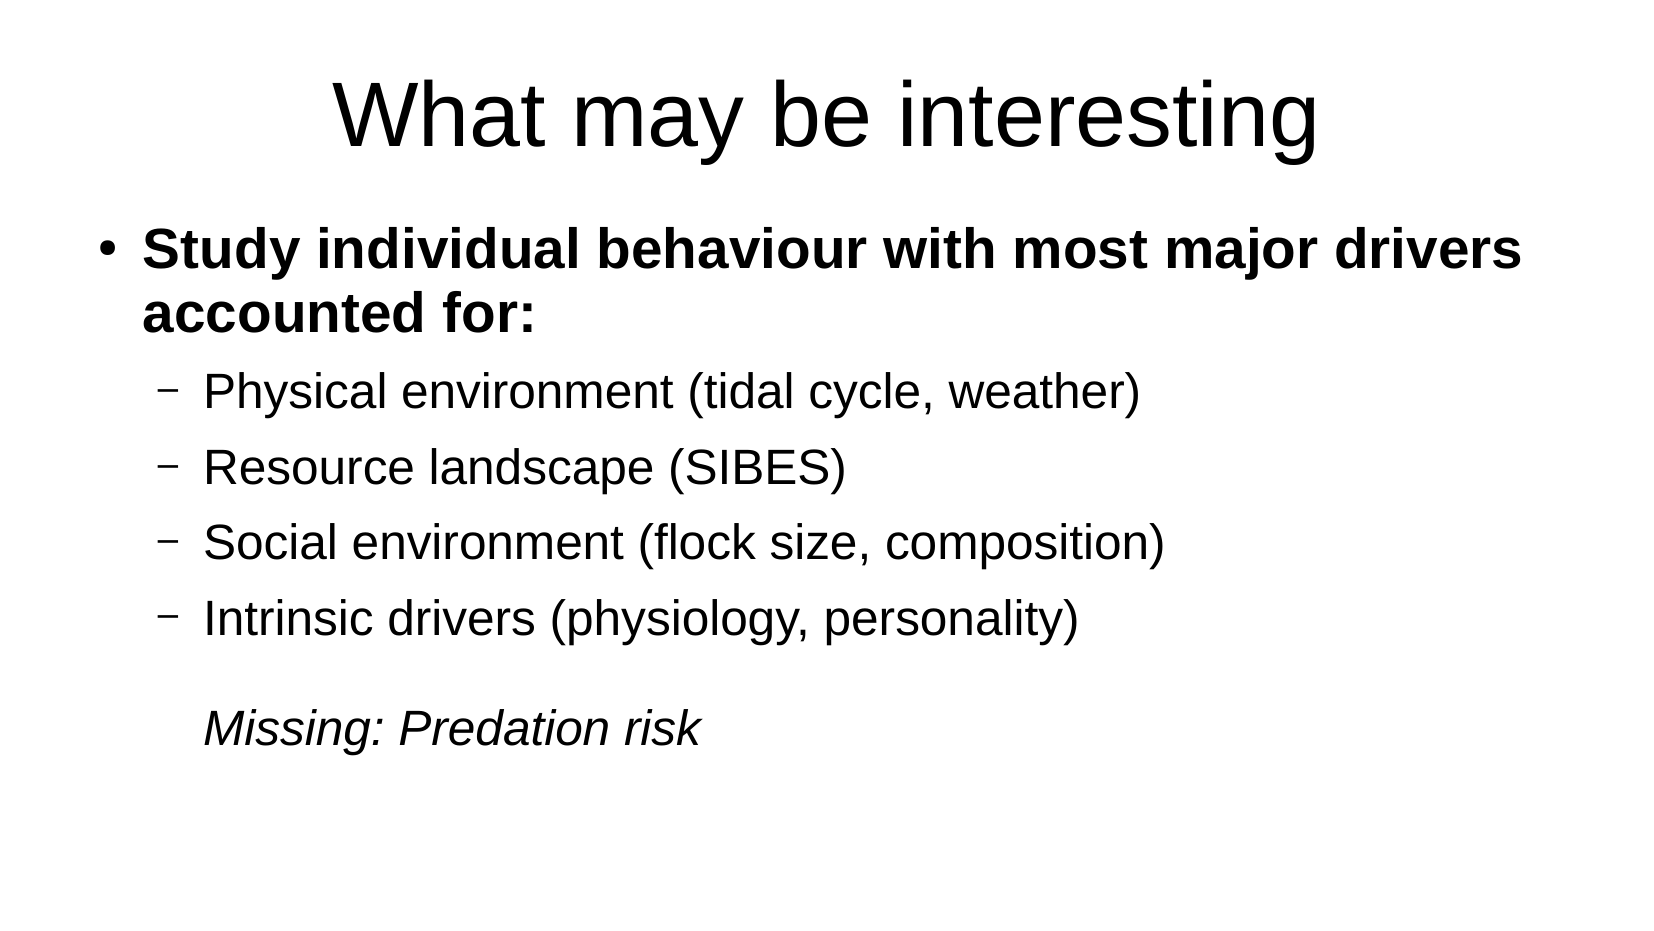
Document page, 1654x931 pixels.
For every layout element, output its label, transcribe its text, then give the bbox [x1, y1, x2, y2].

title What may be interesting [82, 37, 1571, 193]
list Study individual behaviour with most major drivers accounted for: Physical environment (tidal cycle, weather) Resource landscape (SIBES) Social environment (flock size, composition) Intrinsic drivers (physiology, personality) Missing: Predation risk [82, 217, 1571, 758]
